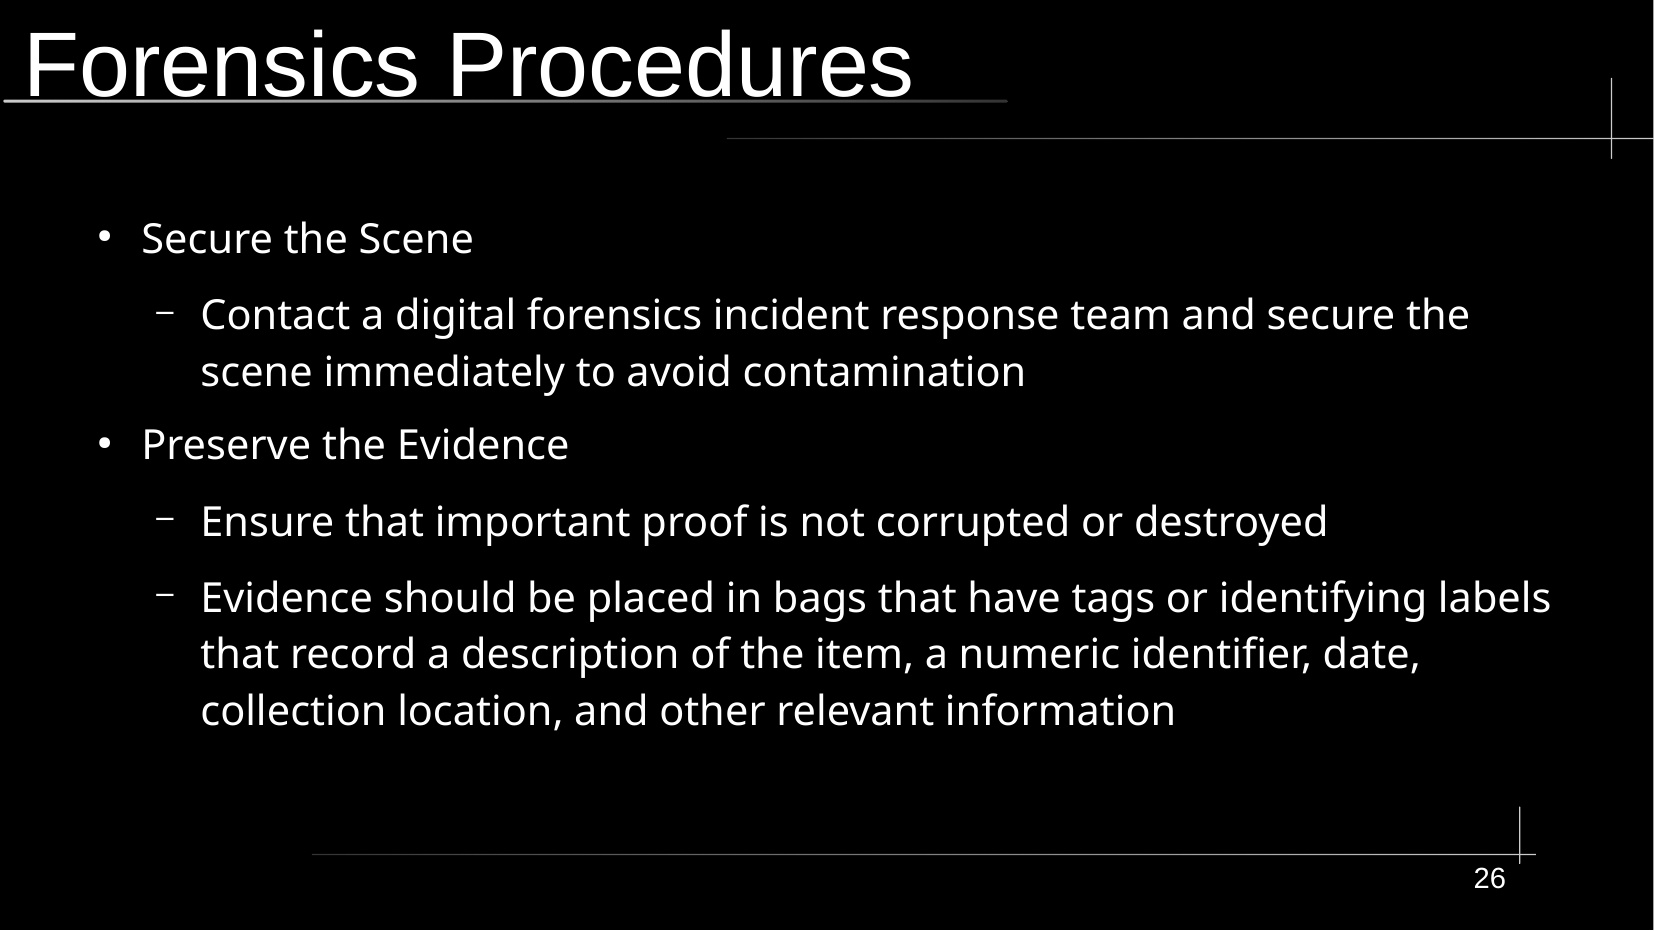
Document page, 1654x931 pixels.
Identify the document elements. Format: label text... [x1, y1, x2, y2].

list Secure the Scene Contact a digital forensics incident response team and secure the scene immediately to avoid contamination Preserve the Evidence Ensure that important proof is not corrupted or destroyed Evidence should be placed in bags that have tags or identifying labels that record a description of the item, a numeric identifier, date, collection location, and other relevant information [82, 209, 1571, 749]
title Forensics Procedures [23, 11, 1589, 119]
